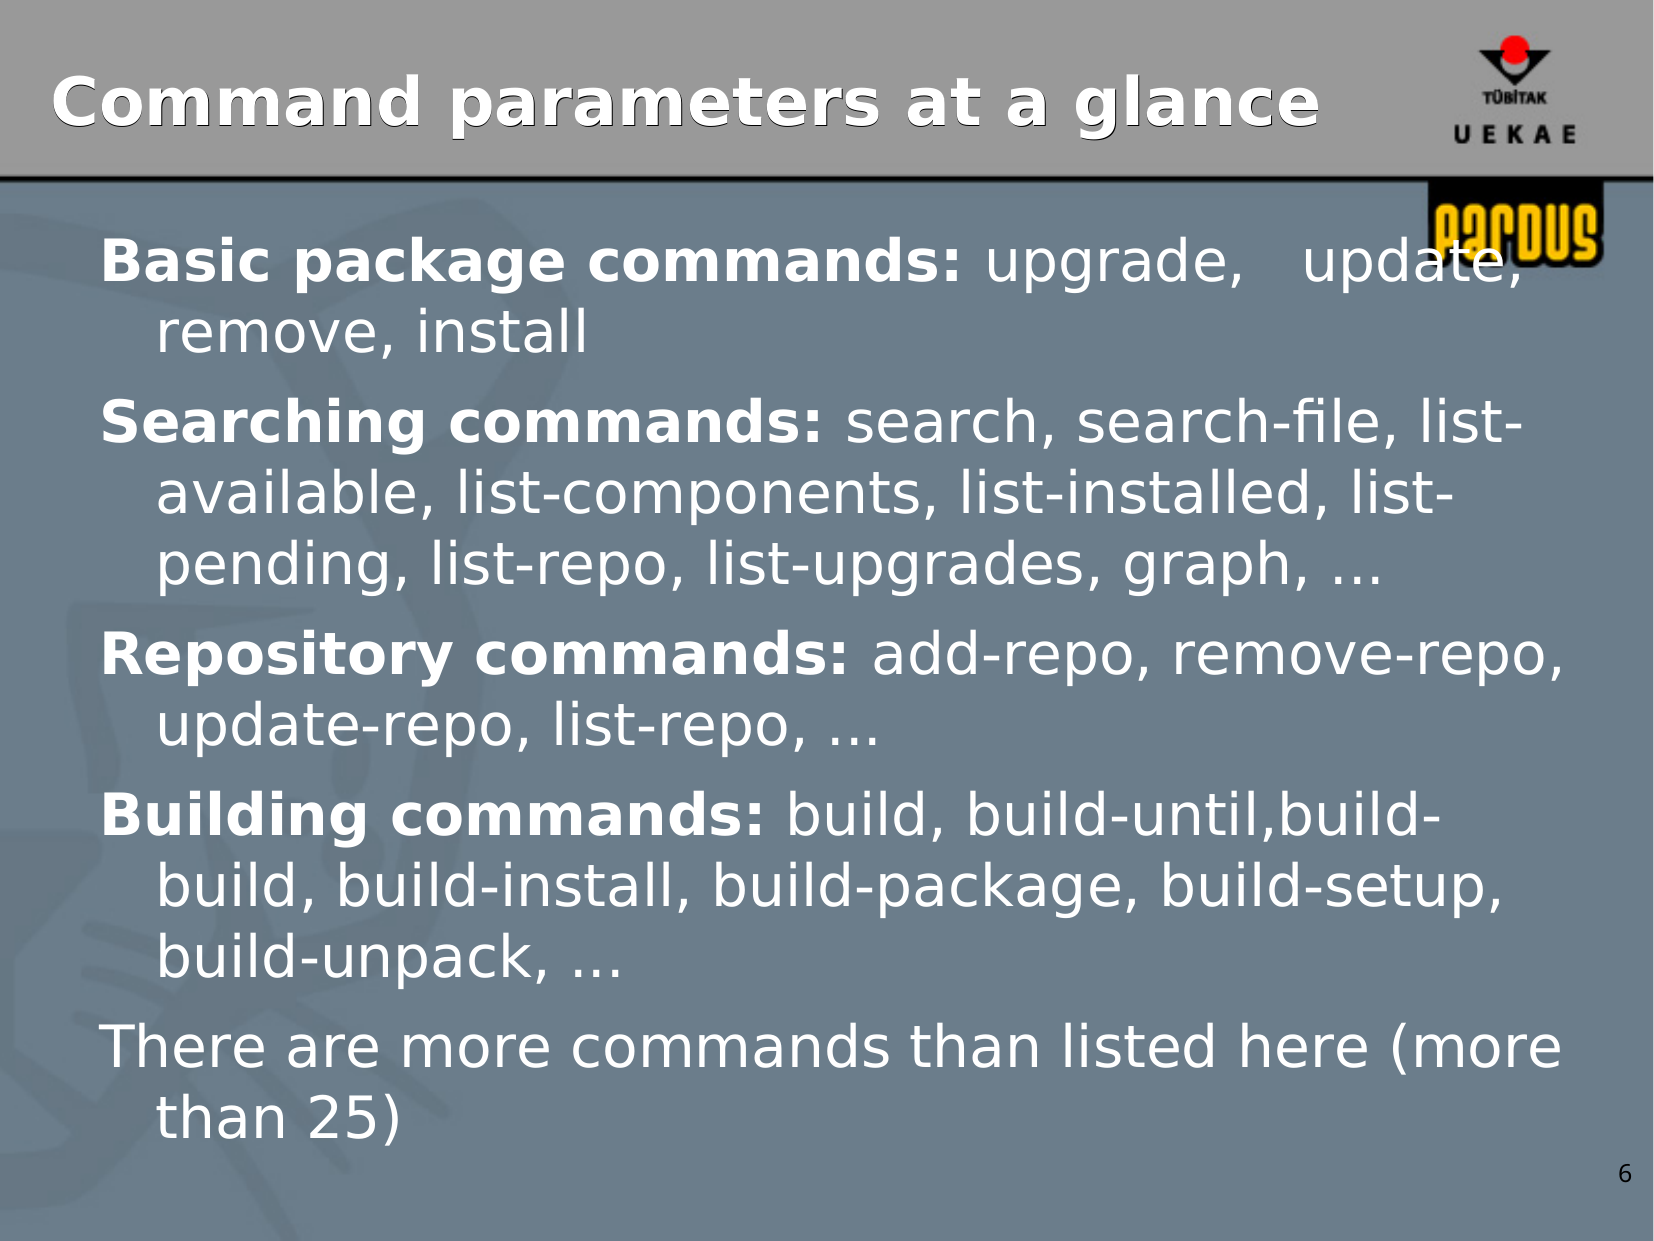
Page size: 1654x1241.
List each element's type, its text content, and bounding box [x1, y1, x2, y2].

title Command parameters at a glance [35, 43, 1449, 158]
picture [0, 0, 1654, 1241]
list Basic package commands: upgrade, update, remove, install Searching commands: search, search-file, list-available, list-components, list-installed, list-pending, list-repo, list-upgrades, graph, ... Repository commands: add-repo, remove-repo, update-repo, list-repo, ... Building commands: build, build-until,build-build, build-install, build-package, build-setup, build-unpack, ... There are more commands than listed here (more than 25) [84, 216, 1595, 1157]
